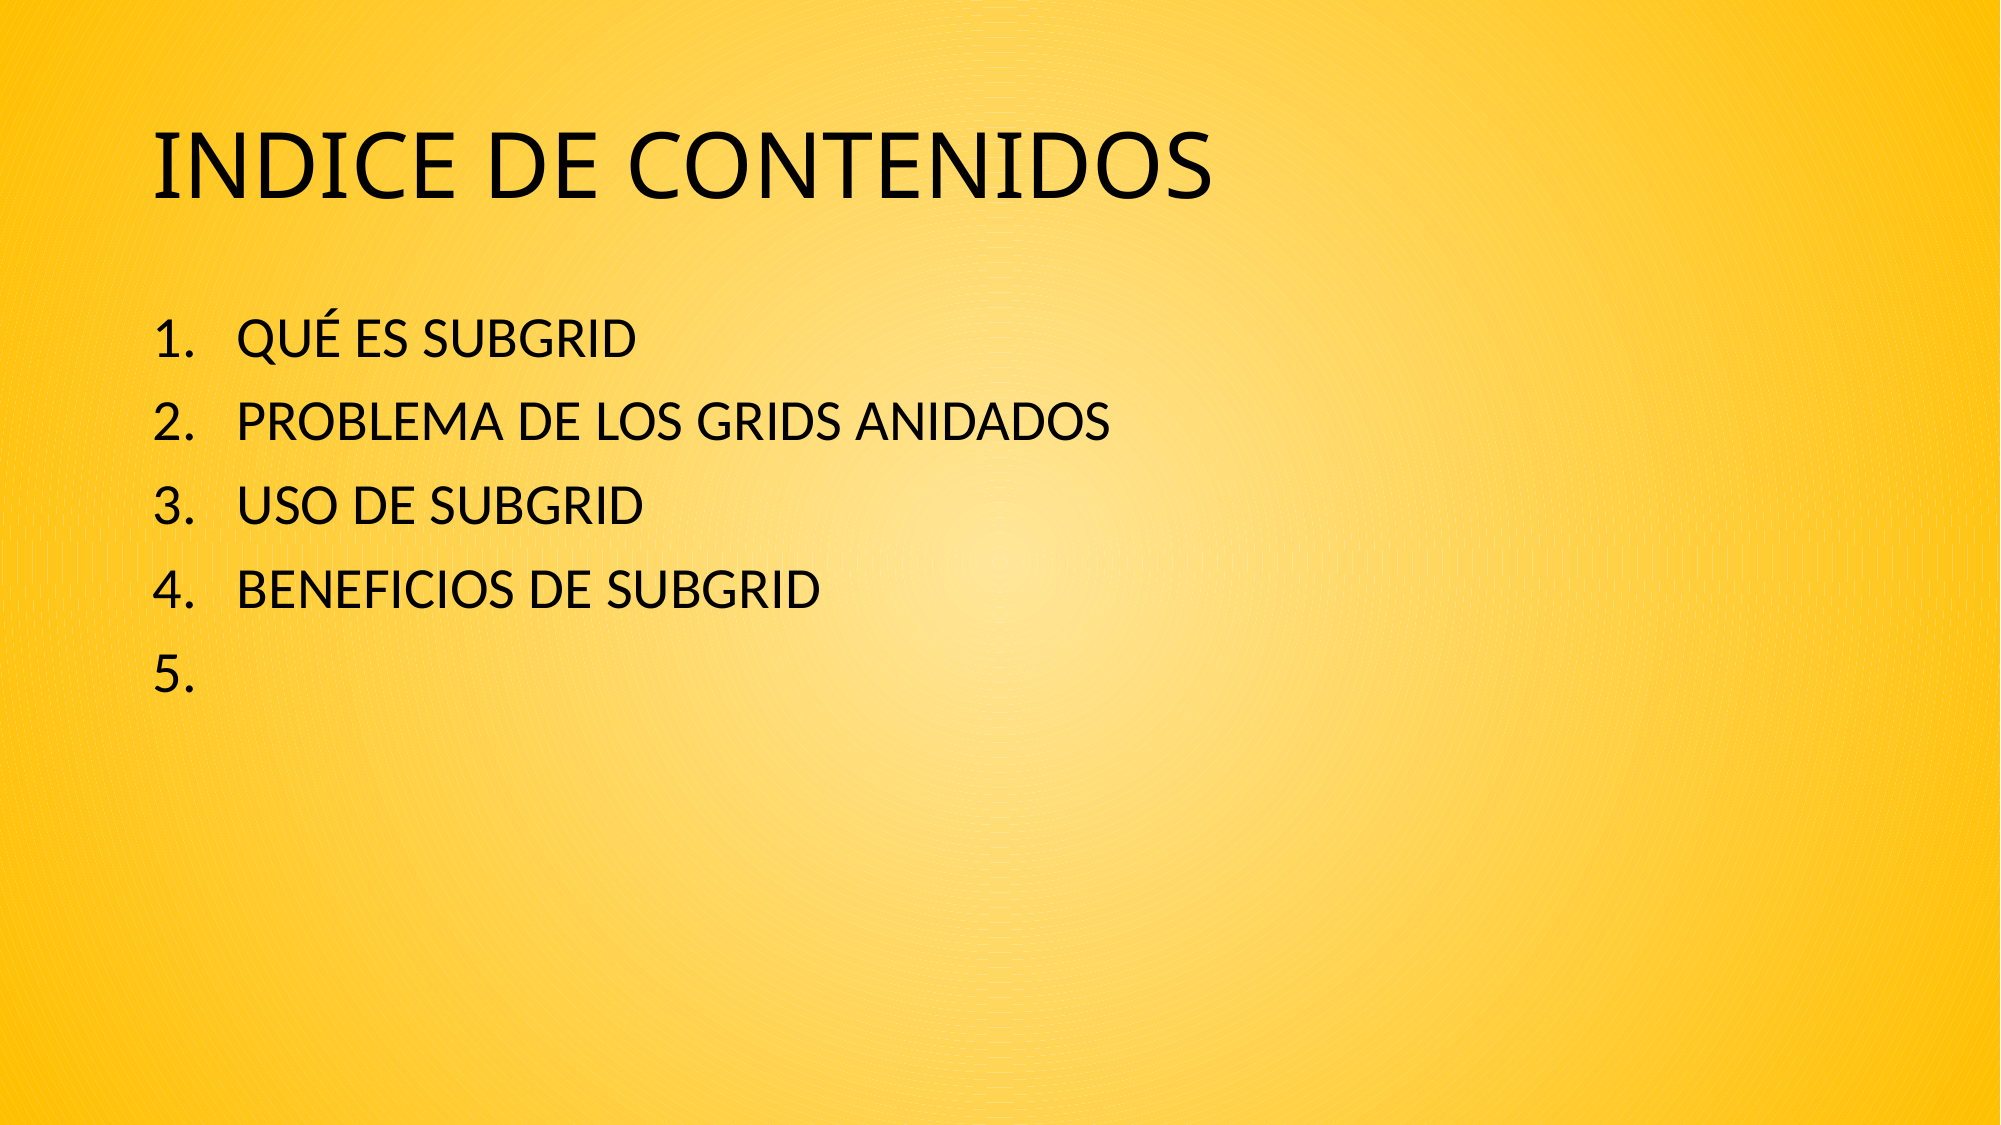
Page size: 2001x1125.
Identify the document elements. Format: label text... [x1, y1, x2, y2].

title INDICE DE CONTENIDOS [137, 59, 1863, 278]
list QUÉ ES SUBGRID PROBLEMA DE LOS GRIDS ANIDADOS USO DE SUBGRID BENEFICIOS DE SUBGRID [137, 299, 1863, 1014]
